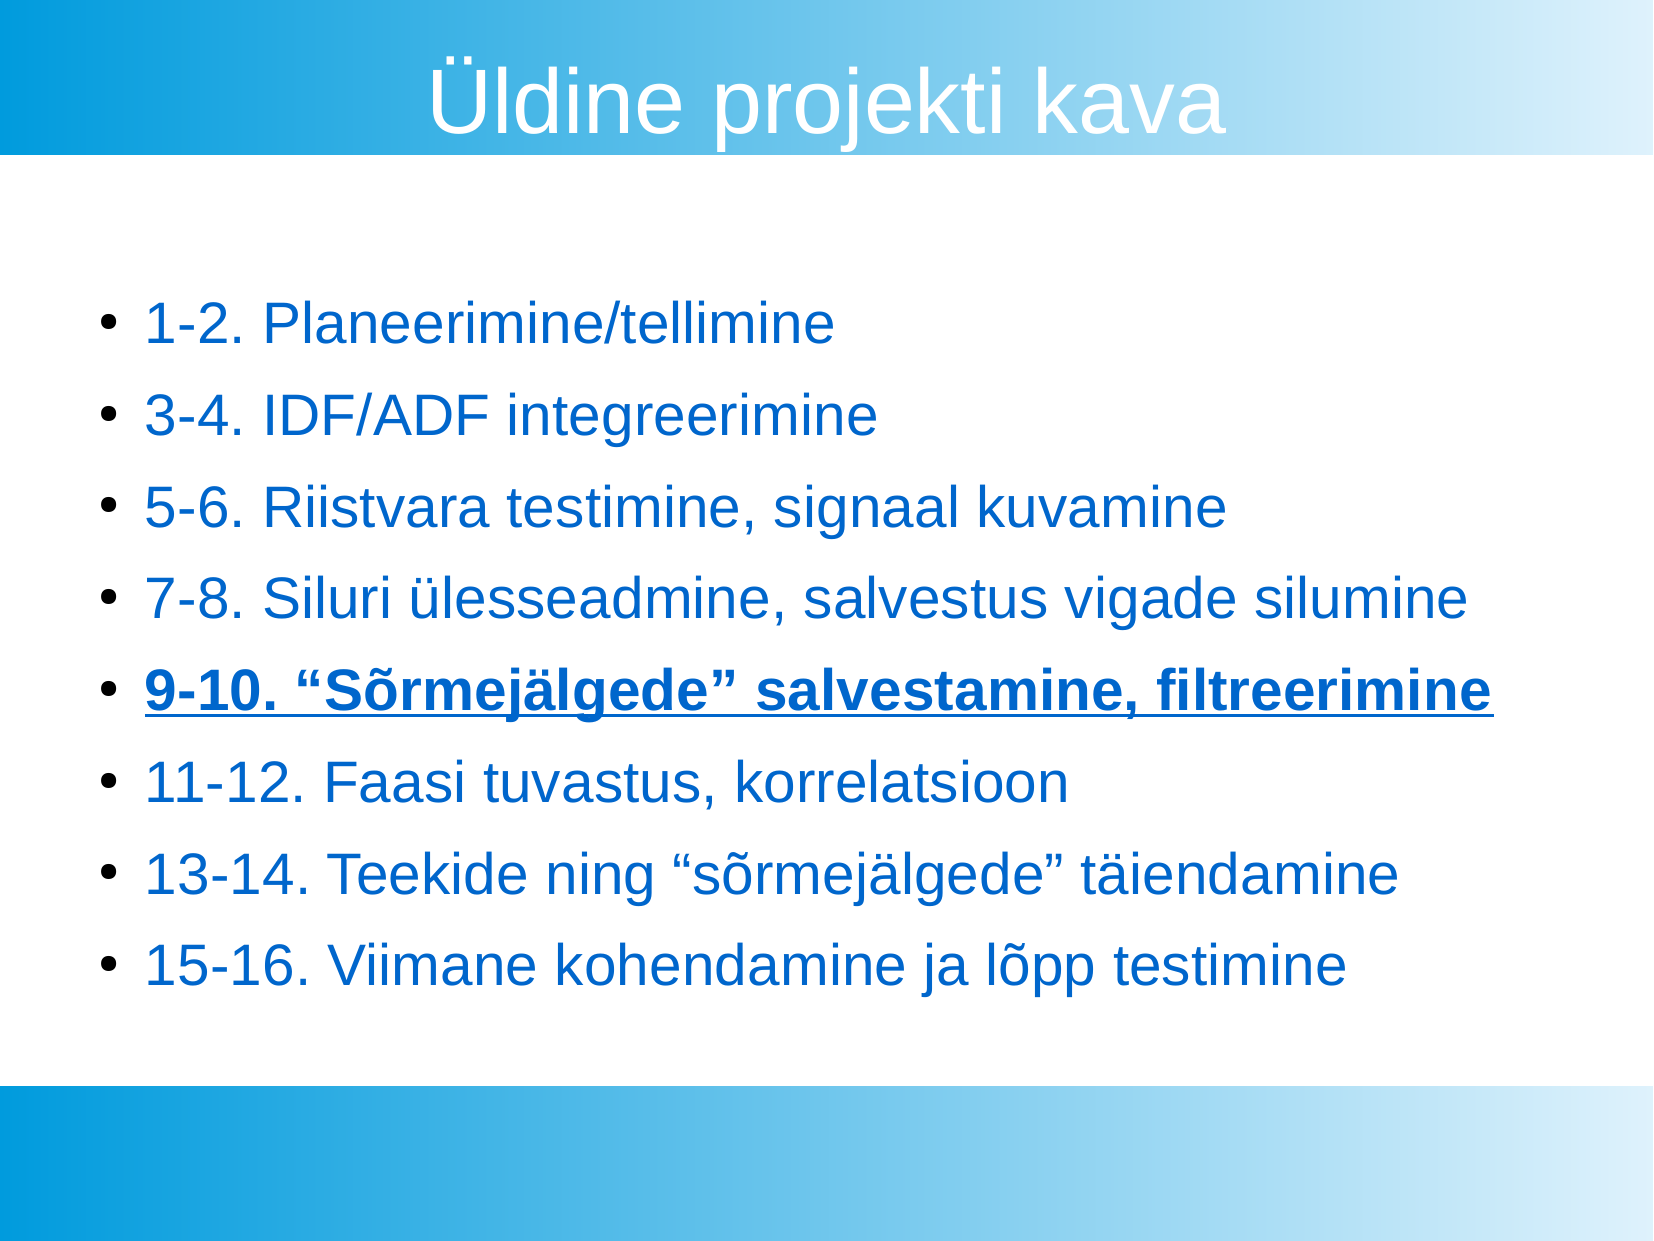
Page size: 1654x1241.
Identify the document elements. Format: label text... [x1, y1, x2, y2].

list 1-2. Planeerimine/tellimine 3-4. IDF/ADF integreerimine 5-6. Riistvara testimine, signaal kuvamine 7-8. Siluri ülesseadmine, salvestus vigade silumine 9-10. “Sõrmejälgede” salvestamine, filtreerimine 11-12. Faasi tuvastus, korrelatsioon 13-14. Teekide ning “sõrmejälgede” täiendamine 15-16. Viimane kohendamine ja lõpp testimine [82, 290, 1571, 1010]
title Üldine projekti kava [82, 49, 1571, 155]
